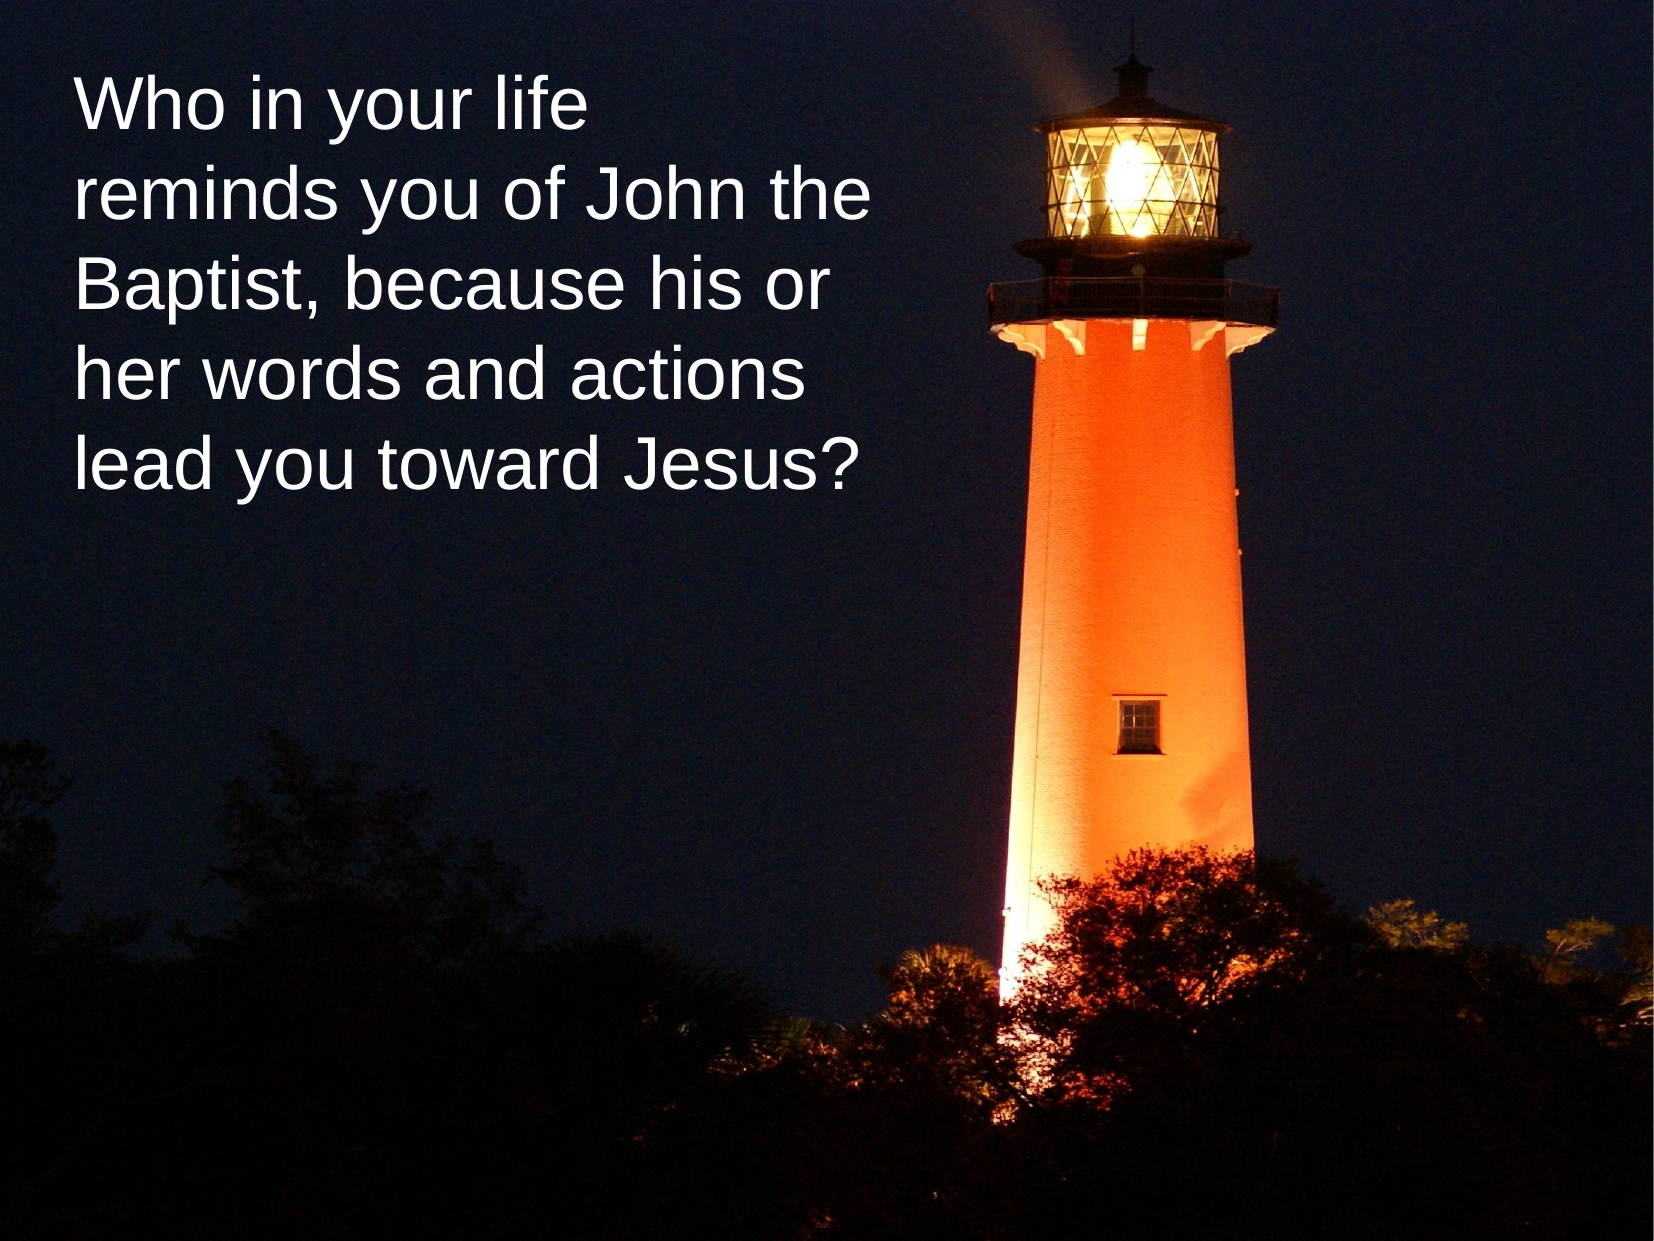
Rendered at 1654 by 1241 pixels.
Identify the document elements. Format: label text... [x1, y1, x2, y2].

text_box Who in your life reminds you of John the Baptist, because his or her words and actions lead you toward Jesus? [58, 46, 892, 513]
picture [0, 0, 1654, 1241]
